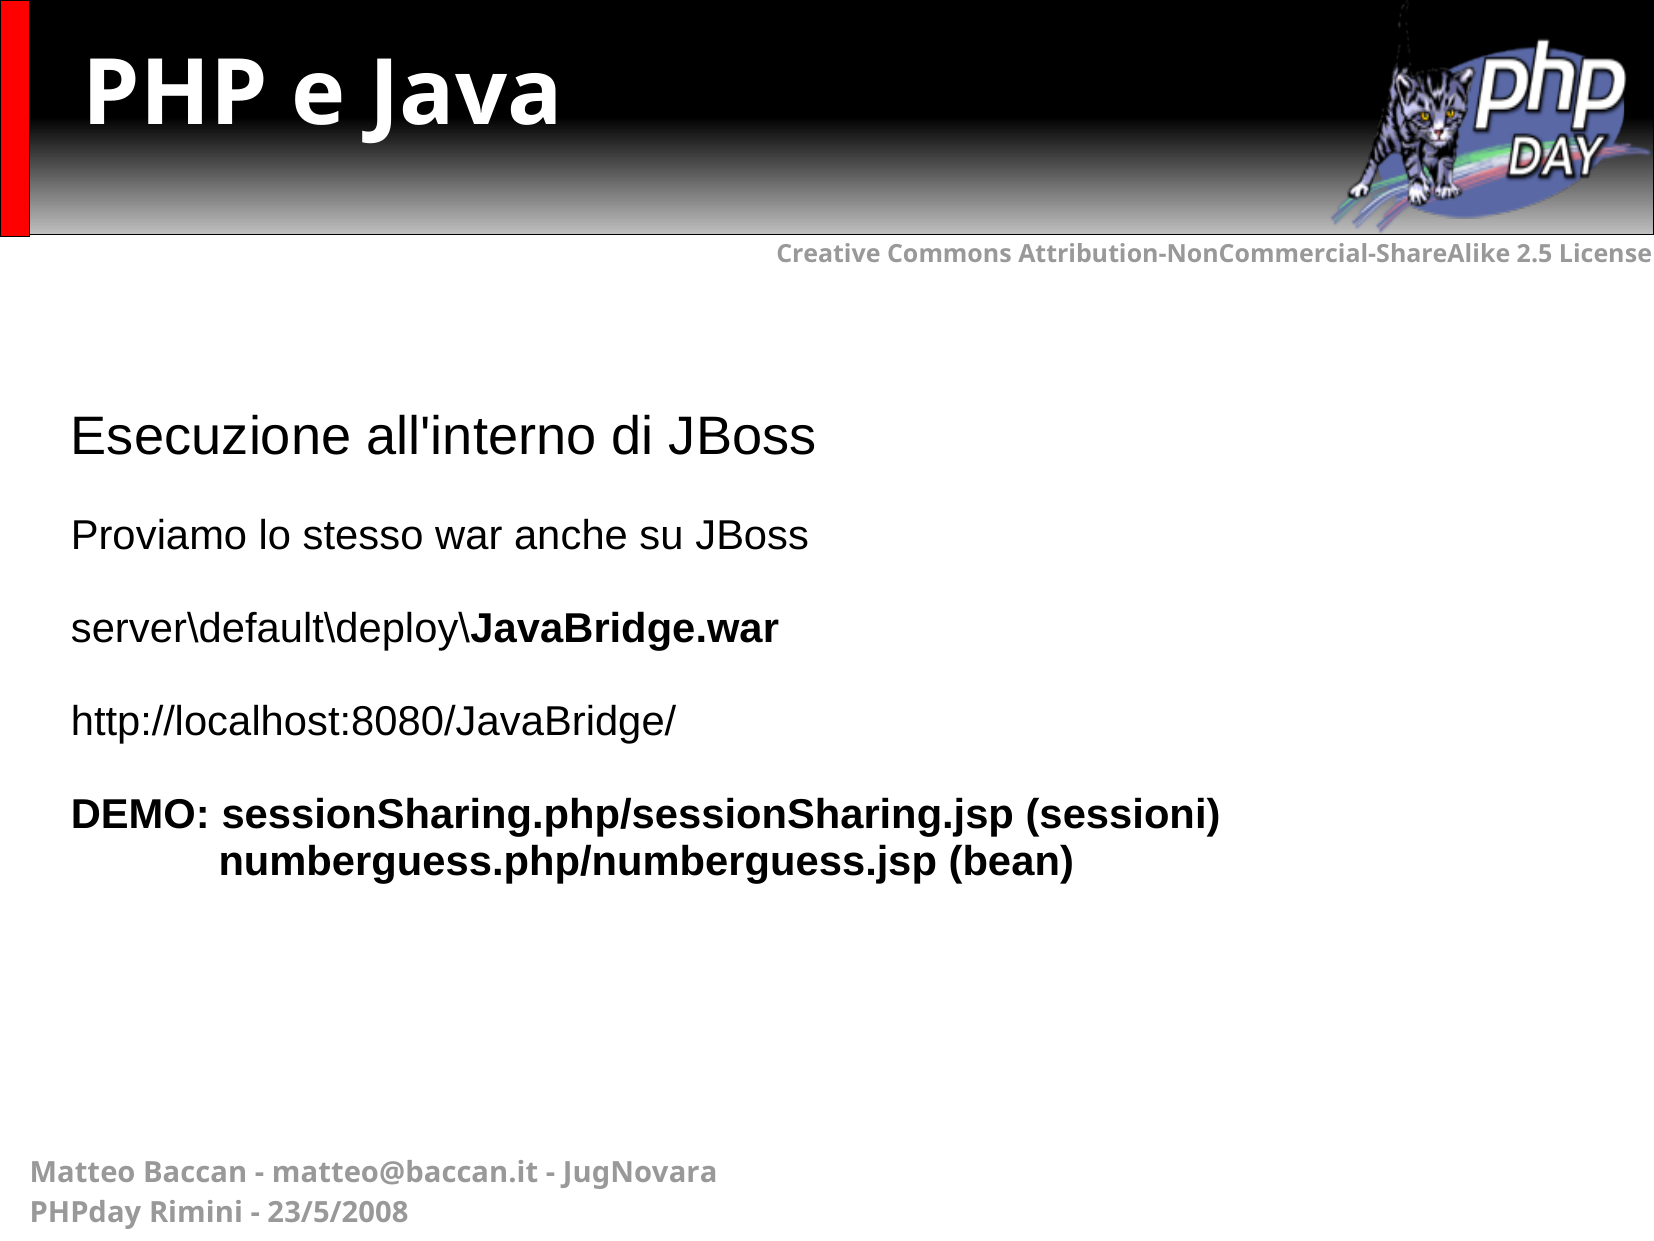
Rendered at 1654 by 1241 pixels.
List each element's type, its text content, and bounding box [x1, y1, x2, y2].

text_box [627, 219, 1188, 291]
title PHP e Java [82, 29, 768, 148]
picture [1328, 0, 1654, 237]
subtitle Esecuzione all'interno di JBoss Proviamo lo stesso war anche su JBoss server\default\deploy\JavaBridge.war http://localhost:8080/JavaBridge/ DEMO: sessionSharing.php/sessionSharing.jsp (sessioni) numberguess.php/numberguess.jsp (bean) [70, 401, 1559, 934]
